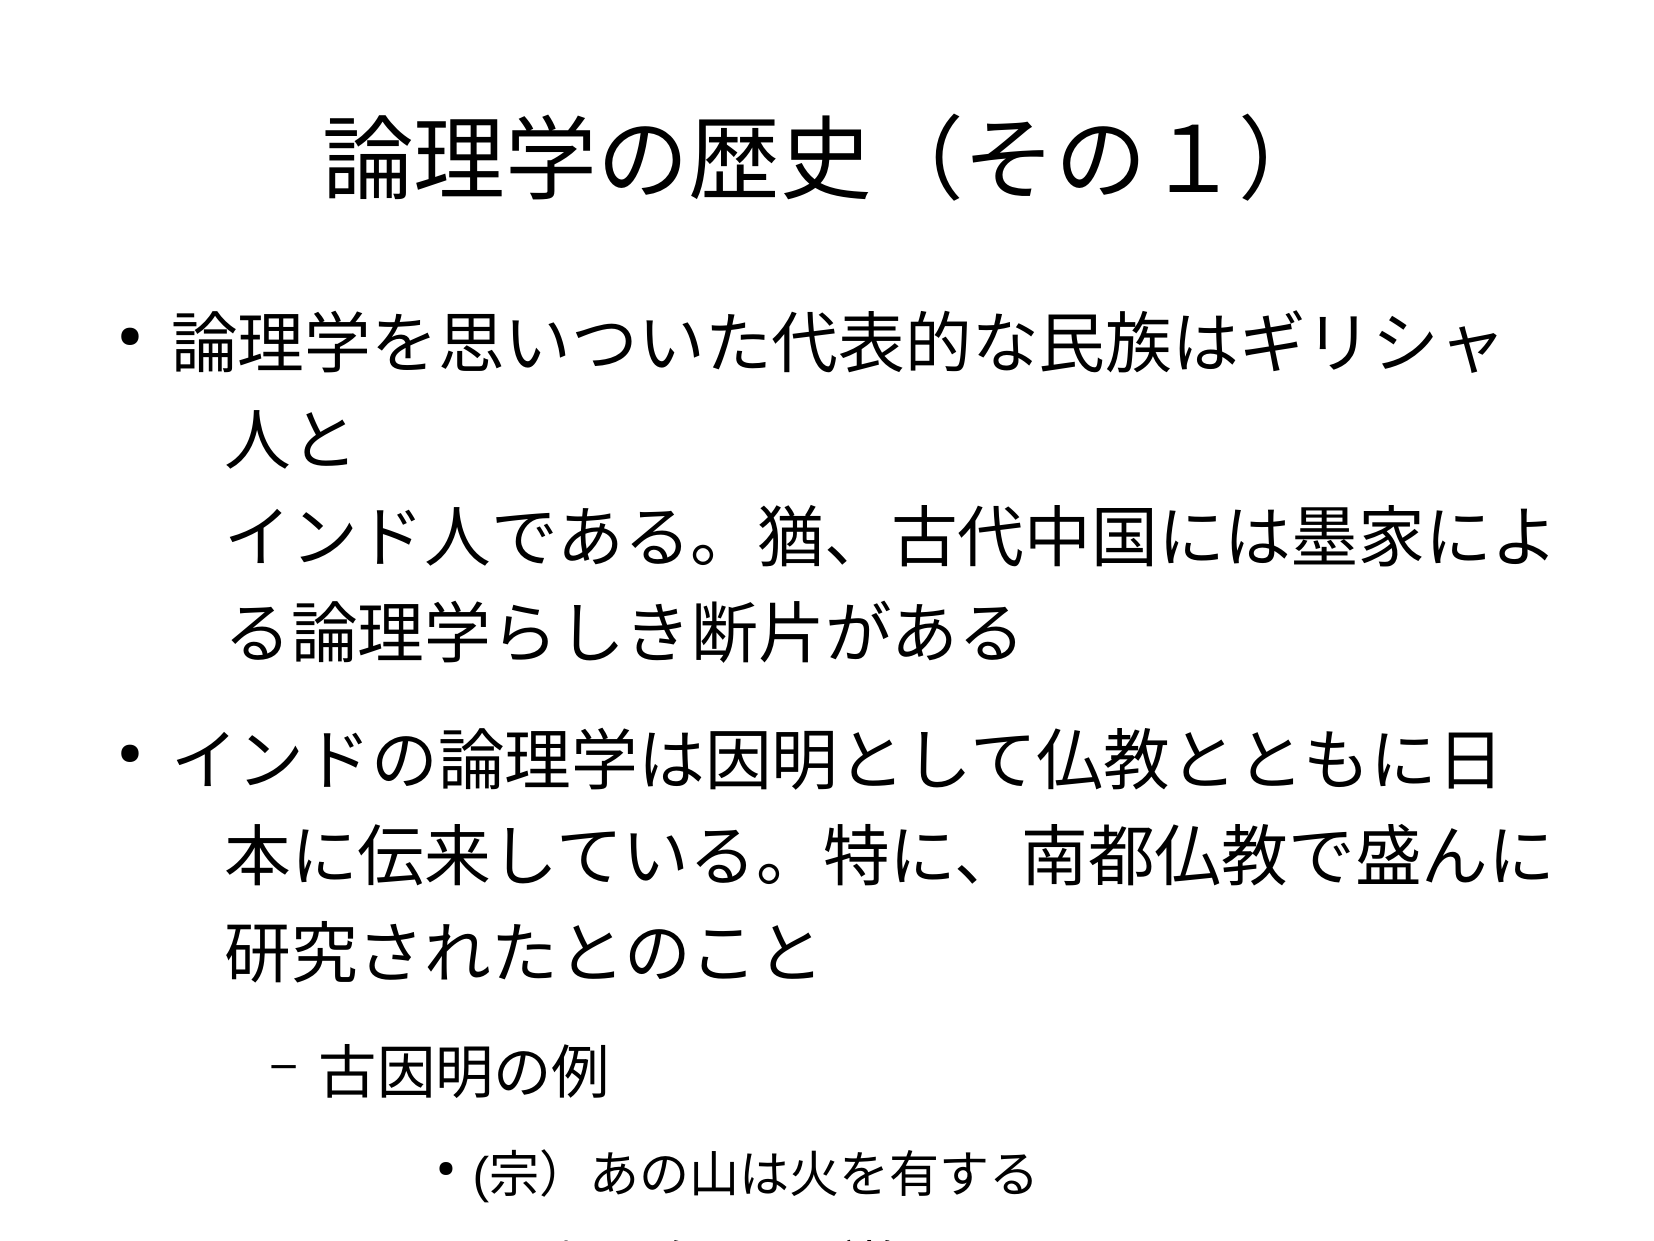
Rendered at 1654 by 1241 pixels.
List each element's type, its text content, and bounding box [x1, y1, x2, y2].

title 論理学の歴史（その１） [82, 49, 1571, 257]
list 論理学を思いついた代表的な民族はギリシャ人と インド人である。猶、古代中国には墨家による論理学らしき断片がある インドの論理学は因明として仏教とともに日本に伝来している。特に、南都仏教で盛んに研究されたとのこと 古因明の例 (宗）あの山は火を有する (因)煙を有するが故に (喩）煙を有するものは火を有する。竈のように (合）竈のようにあの山もそうである。 (結)あの山は火を有する [82, 290, 1571, 1206]
